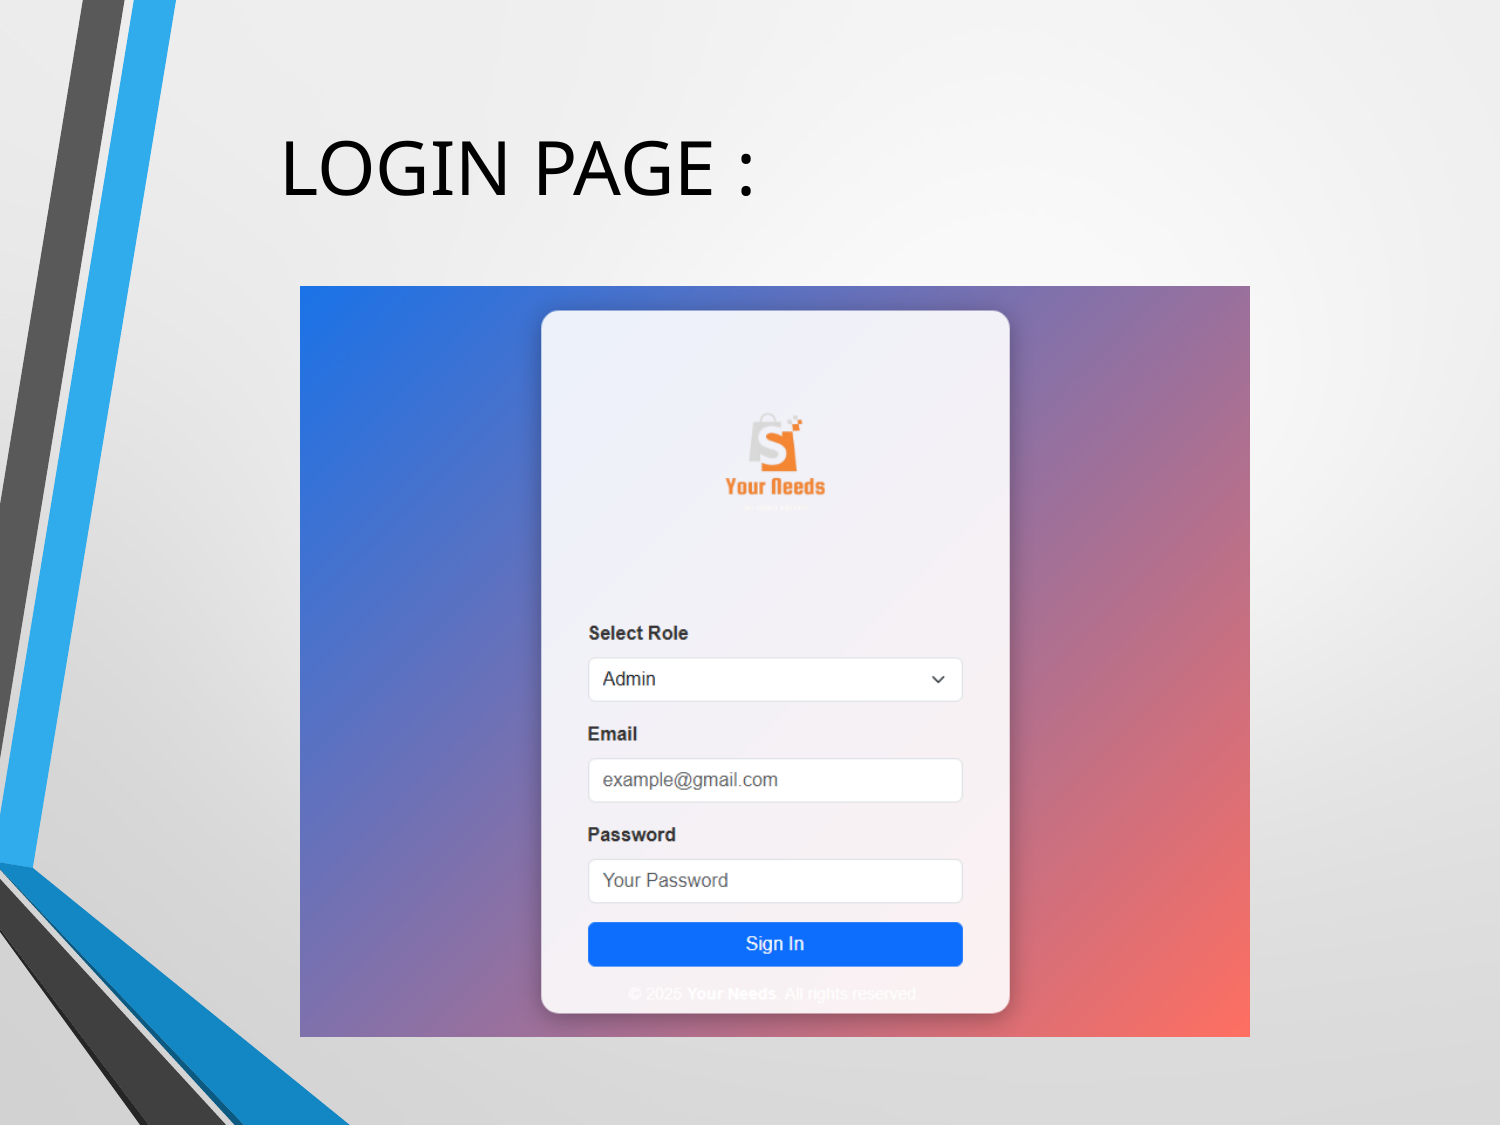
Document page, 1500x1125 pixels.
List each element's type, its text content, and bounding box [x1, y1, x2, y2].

text_box LOGIN PAGE : [264, 112, 1024, 219]
picture [300, 286, 1250, 1037]
